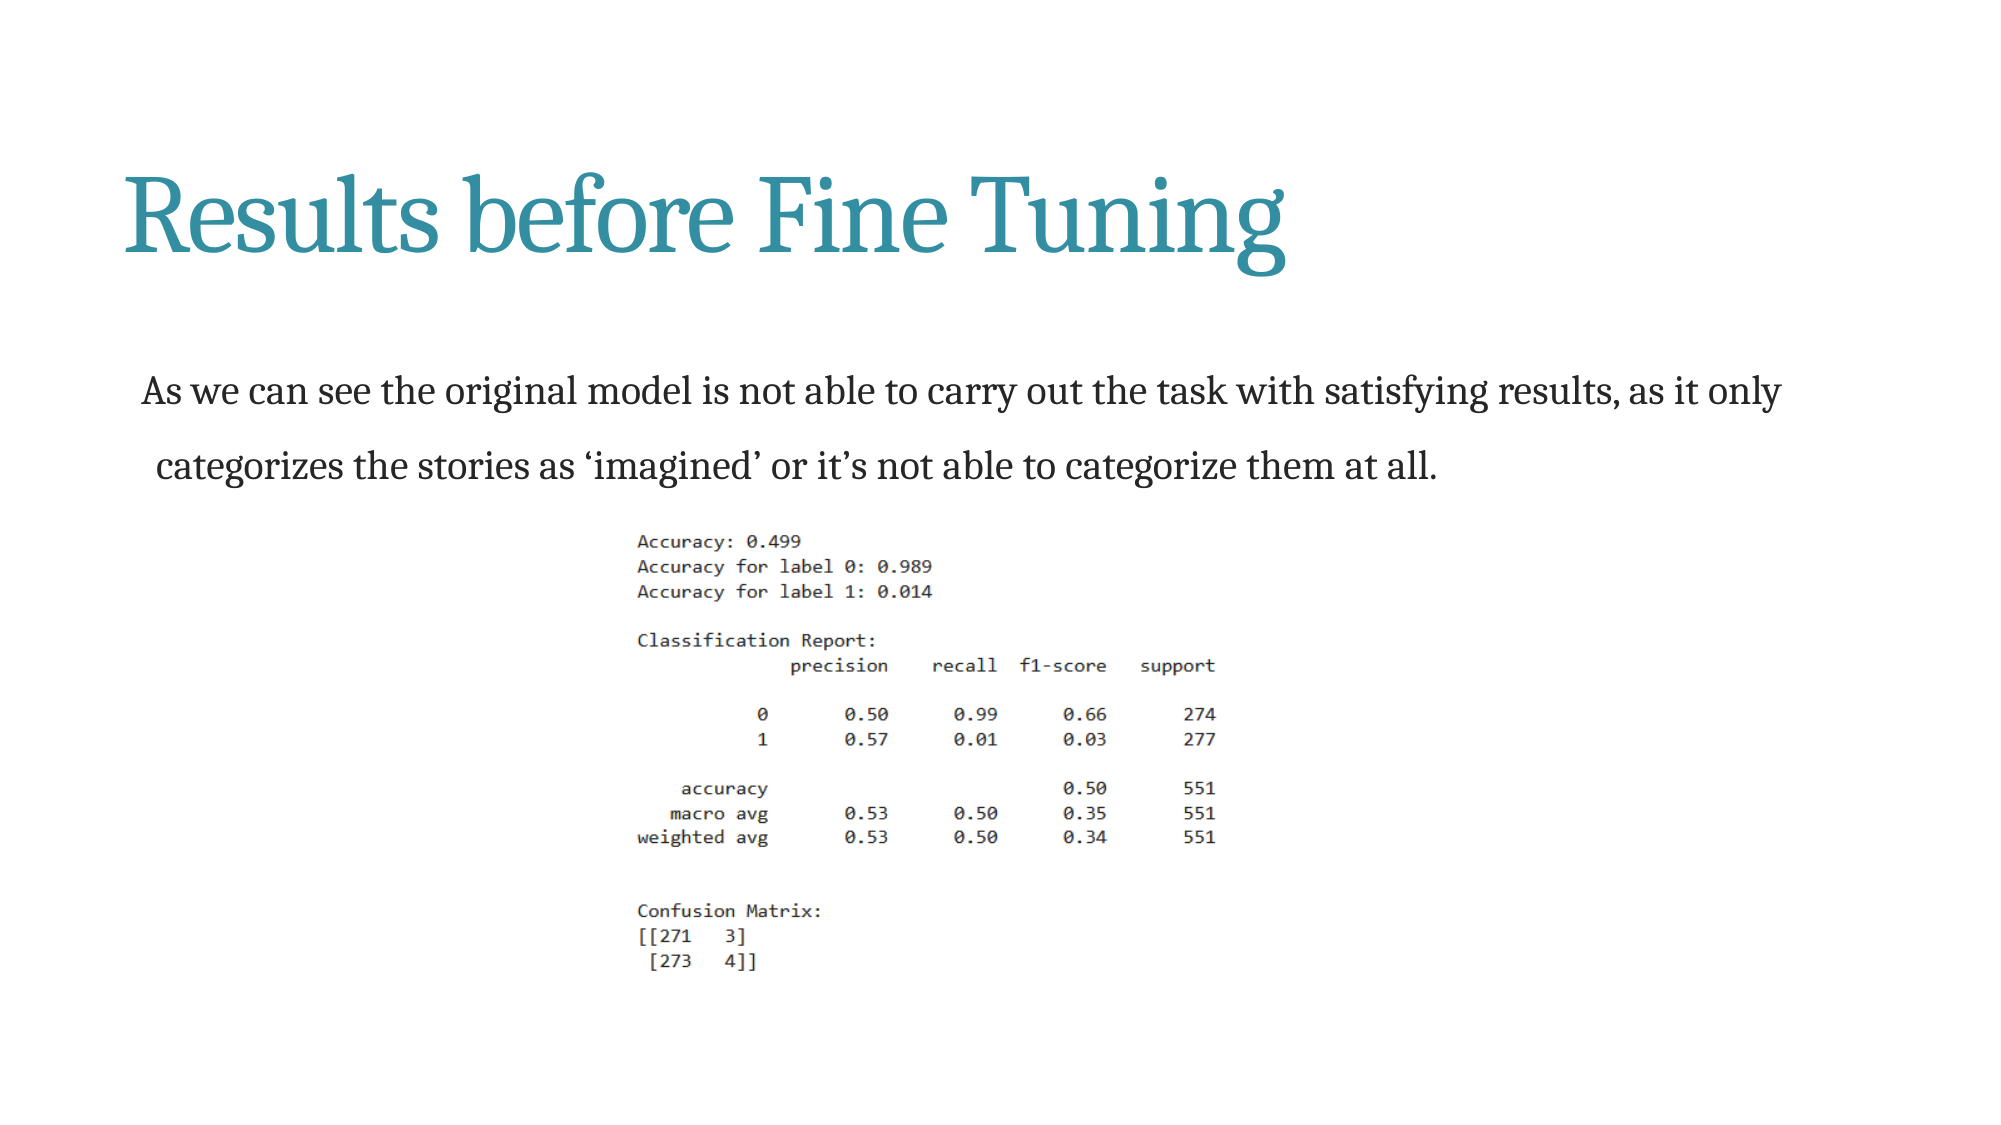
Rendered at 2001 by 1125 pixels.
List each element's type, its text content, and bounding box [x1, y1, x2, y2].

list As we can see the original model is not able to carry out the task with satisfying results, as it only categorizes the stories as ‘imagined’ or it’s not able to categorize them at all. [111, 329, 1876, 519]
picture [629, 529, 1269, 976]
title Results before Fine Tuning [107, 81, 1876, 354]
